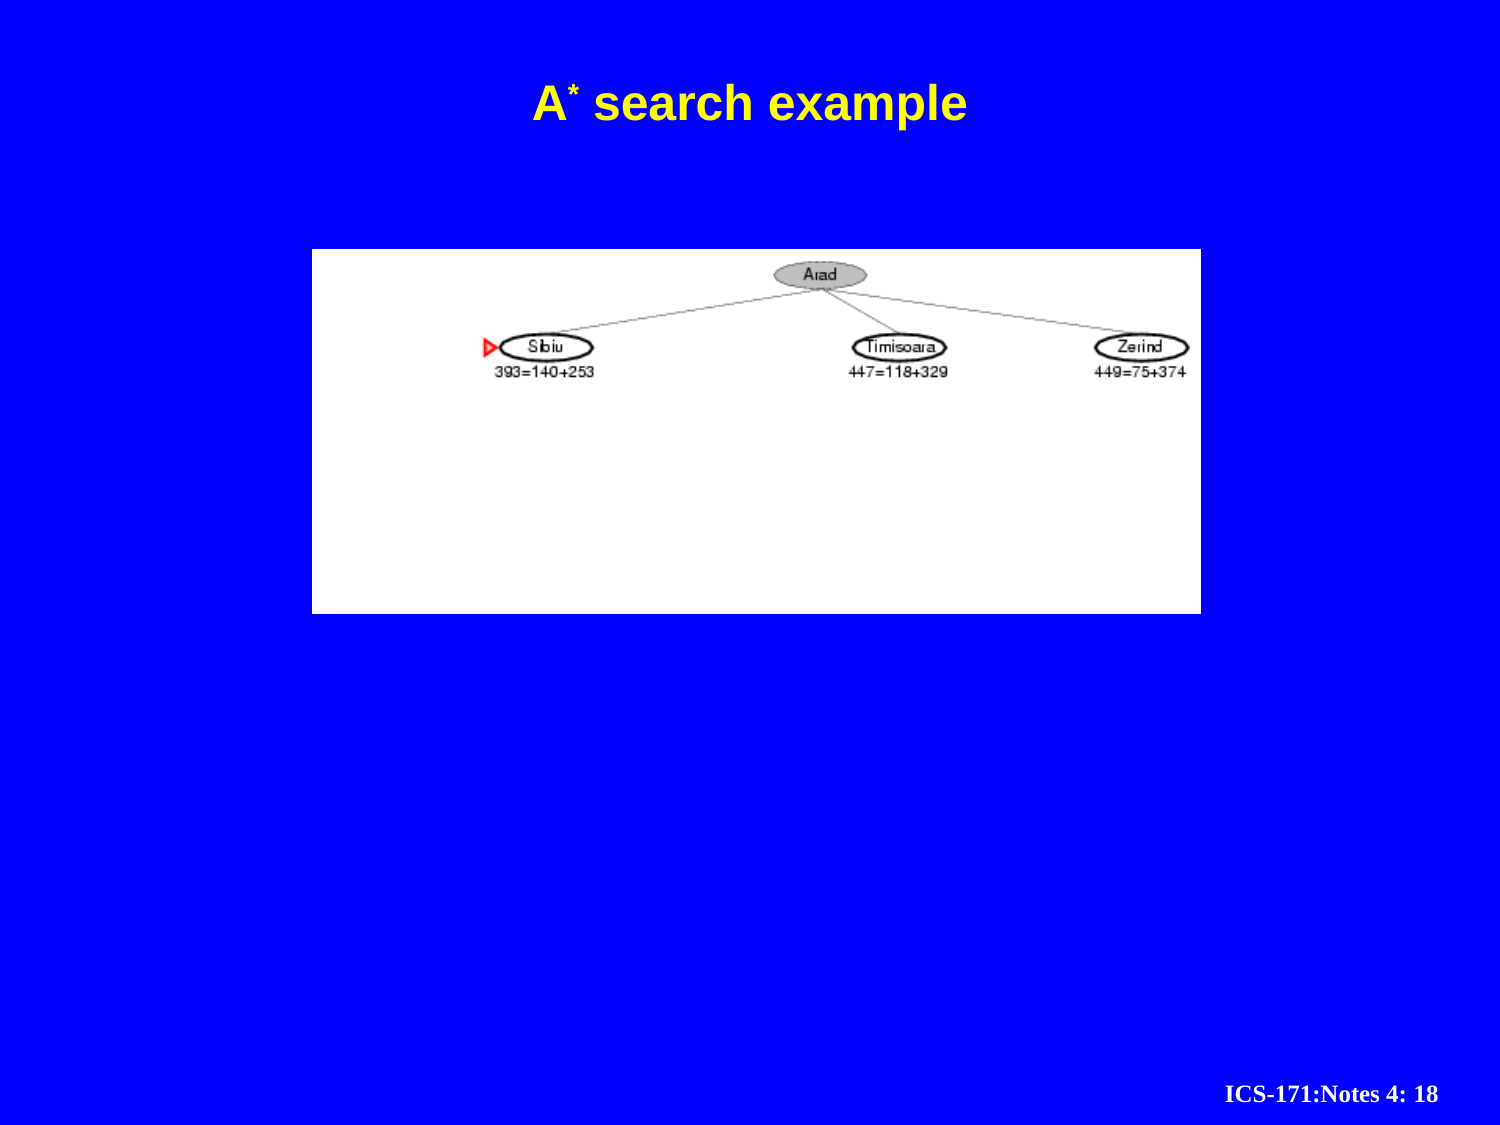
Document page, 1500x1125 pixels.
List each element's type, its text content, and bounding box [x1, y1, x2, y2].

title A* search example [112, 49, 1388, 150]
picture [312, 249, 1201, 615]
